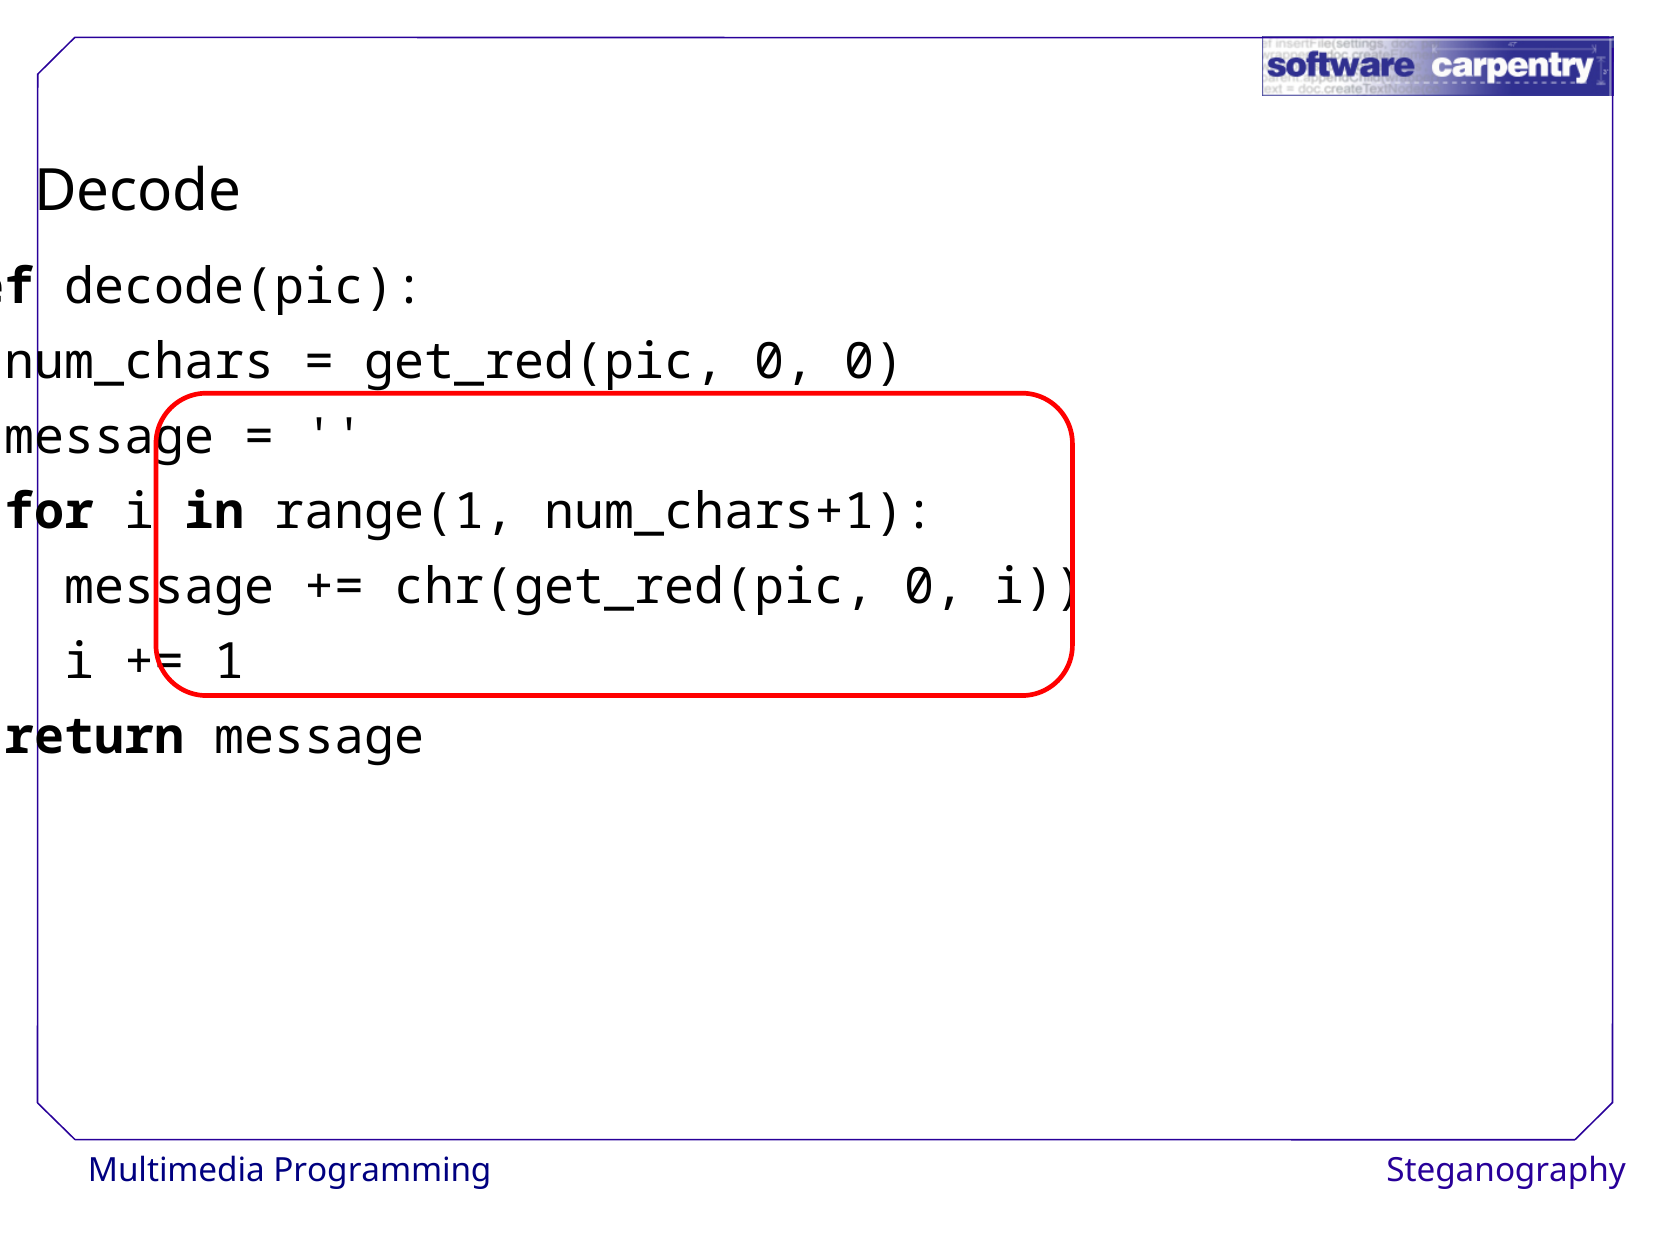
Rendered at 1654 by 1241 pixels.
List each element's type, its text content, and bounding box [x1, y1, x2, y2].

text_box def decode(pic): num_chars = get_red(pic, 0, 0) message = '' for i in range(1, num_chars+1): message += chr(get_red(pic, 0, i)) i += 1 return message [0, 230, 1250, 772]
picture [1262, 36, 1614, 96]
text_box Decode [19, 109, 407, 230]
